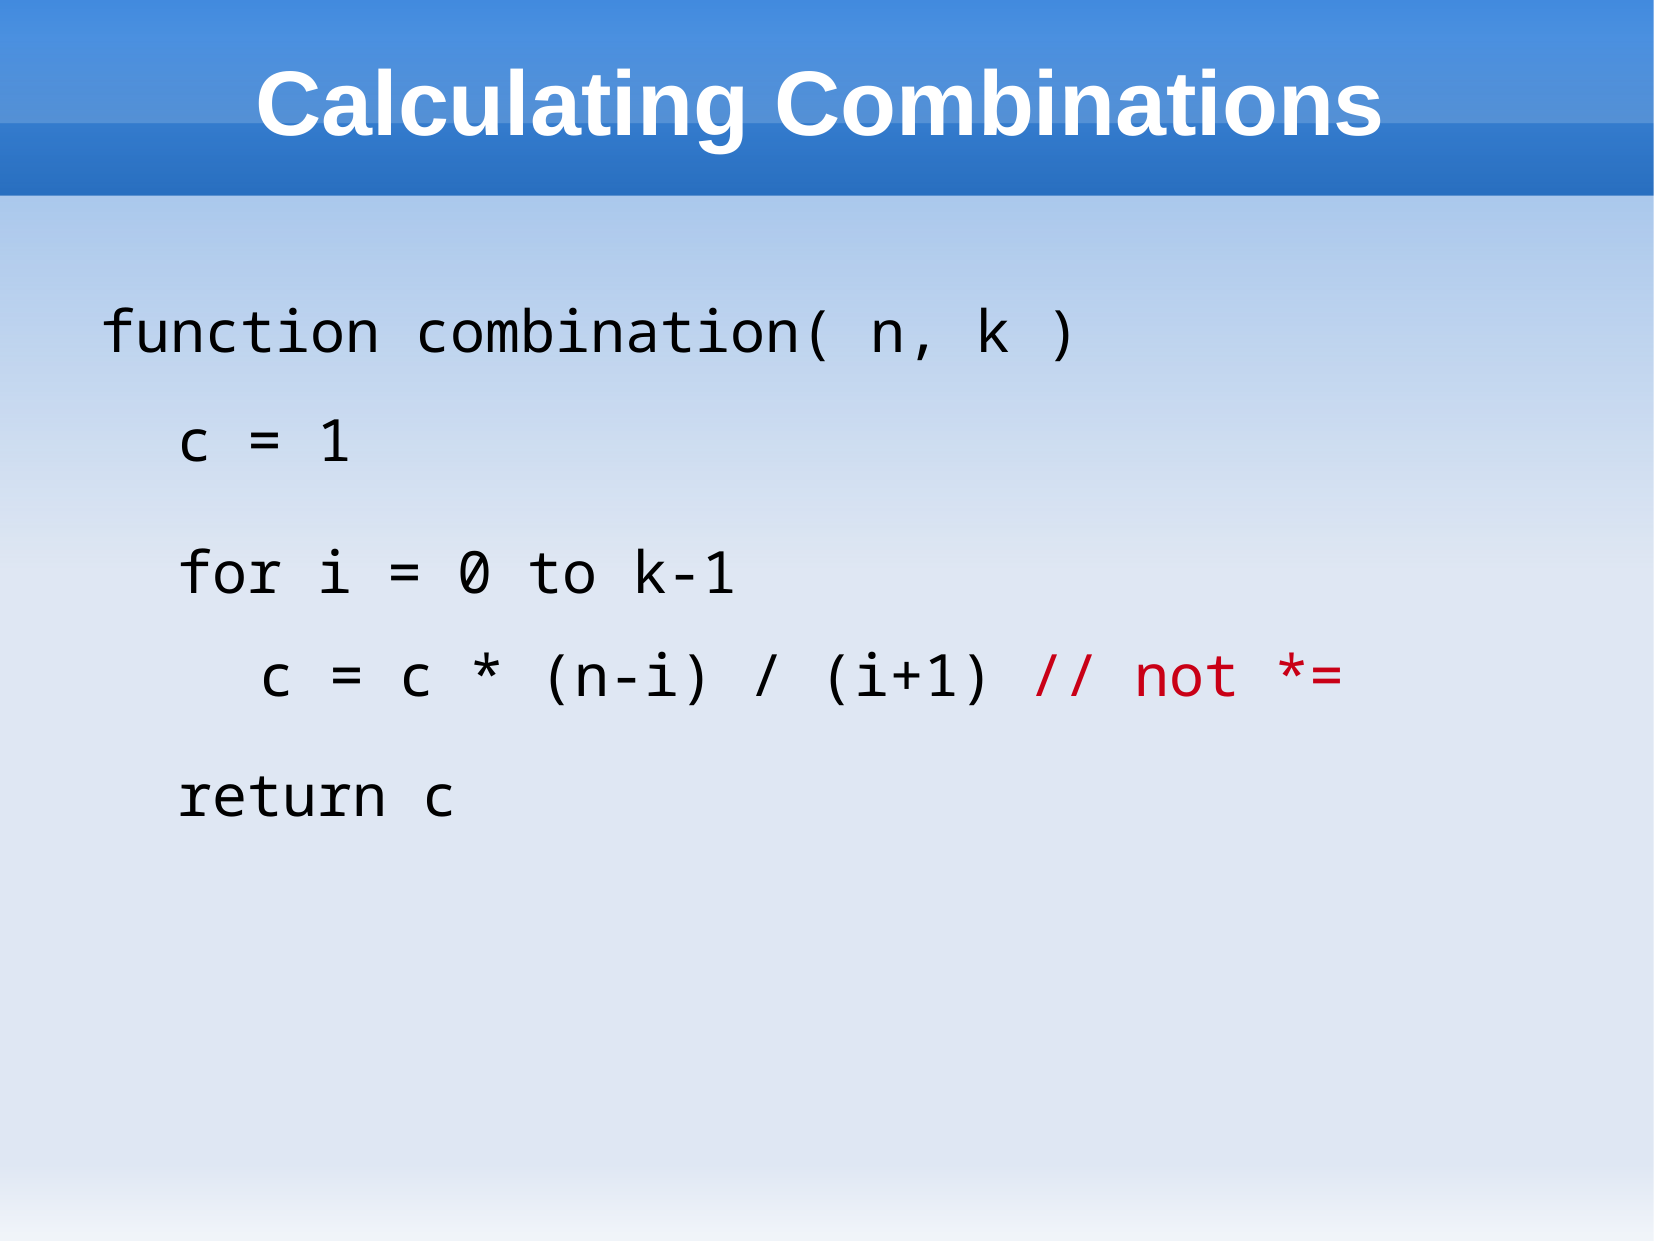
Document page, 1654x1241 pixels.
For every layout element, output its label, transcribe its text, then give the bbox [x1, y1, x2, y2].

picture [0, 0, 1654, 1241]
list function combination( n, k ) c = 1 for i = 0 to k-1 c = c * (n-i) / (i+1) // not *= return c [82, 290, 1571, 1094]
title Calculating Combinations [76, 0, 1565, 208]
